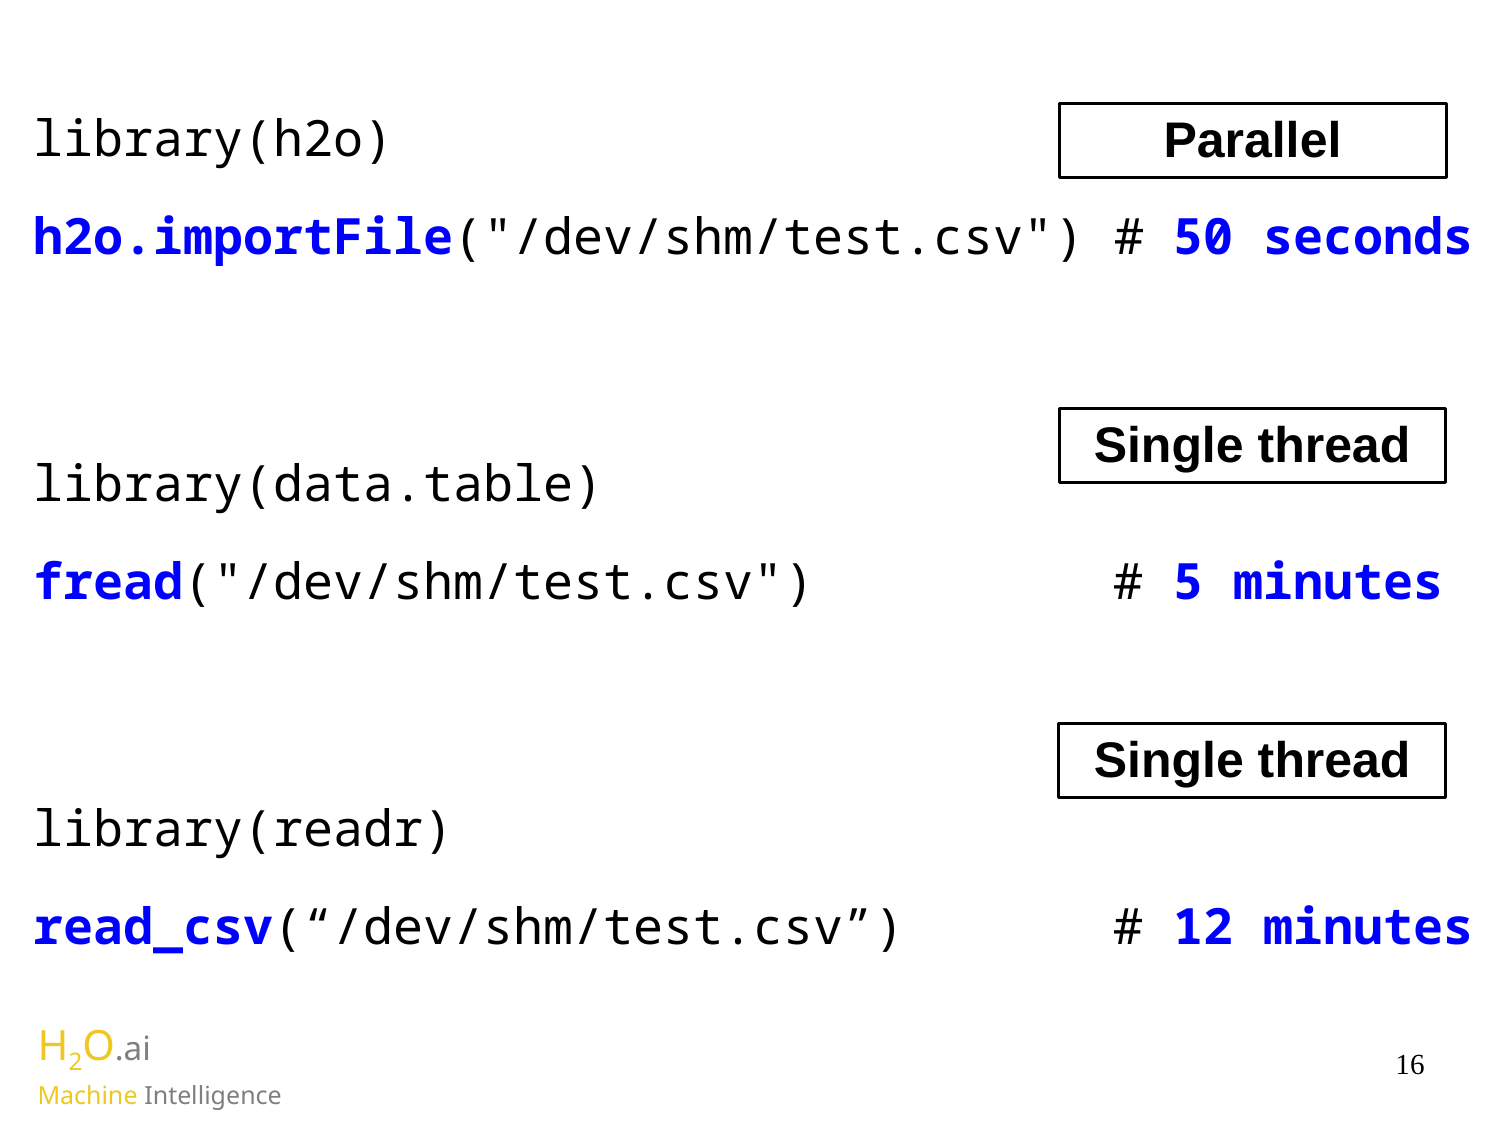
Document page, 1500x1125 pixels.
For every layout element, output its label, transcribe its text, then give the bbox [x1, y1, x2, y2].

list library(h2o) h2o.importFile("/dev/shm/test.csv") # 50 seconds library(data.table) fread("/dev/shm/test.csv") # 5 minutes library(readr) read_csv(“/dev/shm/test.csv”) # 12 minutes [1426, 103, 1489, 966]
text_box Single thread [1059, 408, 1446, 483]
text_box Parallel [1059, 103, 1447, 178]
text_box [75, 132, 1426, 996]
text_box Single thread [1058, 723, 1446, 798]
list library(h2o) h2o.importFile("/dev/shm/test.csv") # 50 seconds library(data.table) fread("/dev/shm/test.csv") # 5 minutes library(readr) read_csv(“/dev/shm/test.csv”) # 12 minutes [33, 103, 1058, 966]
